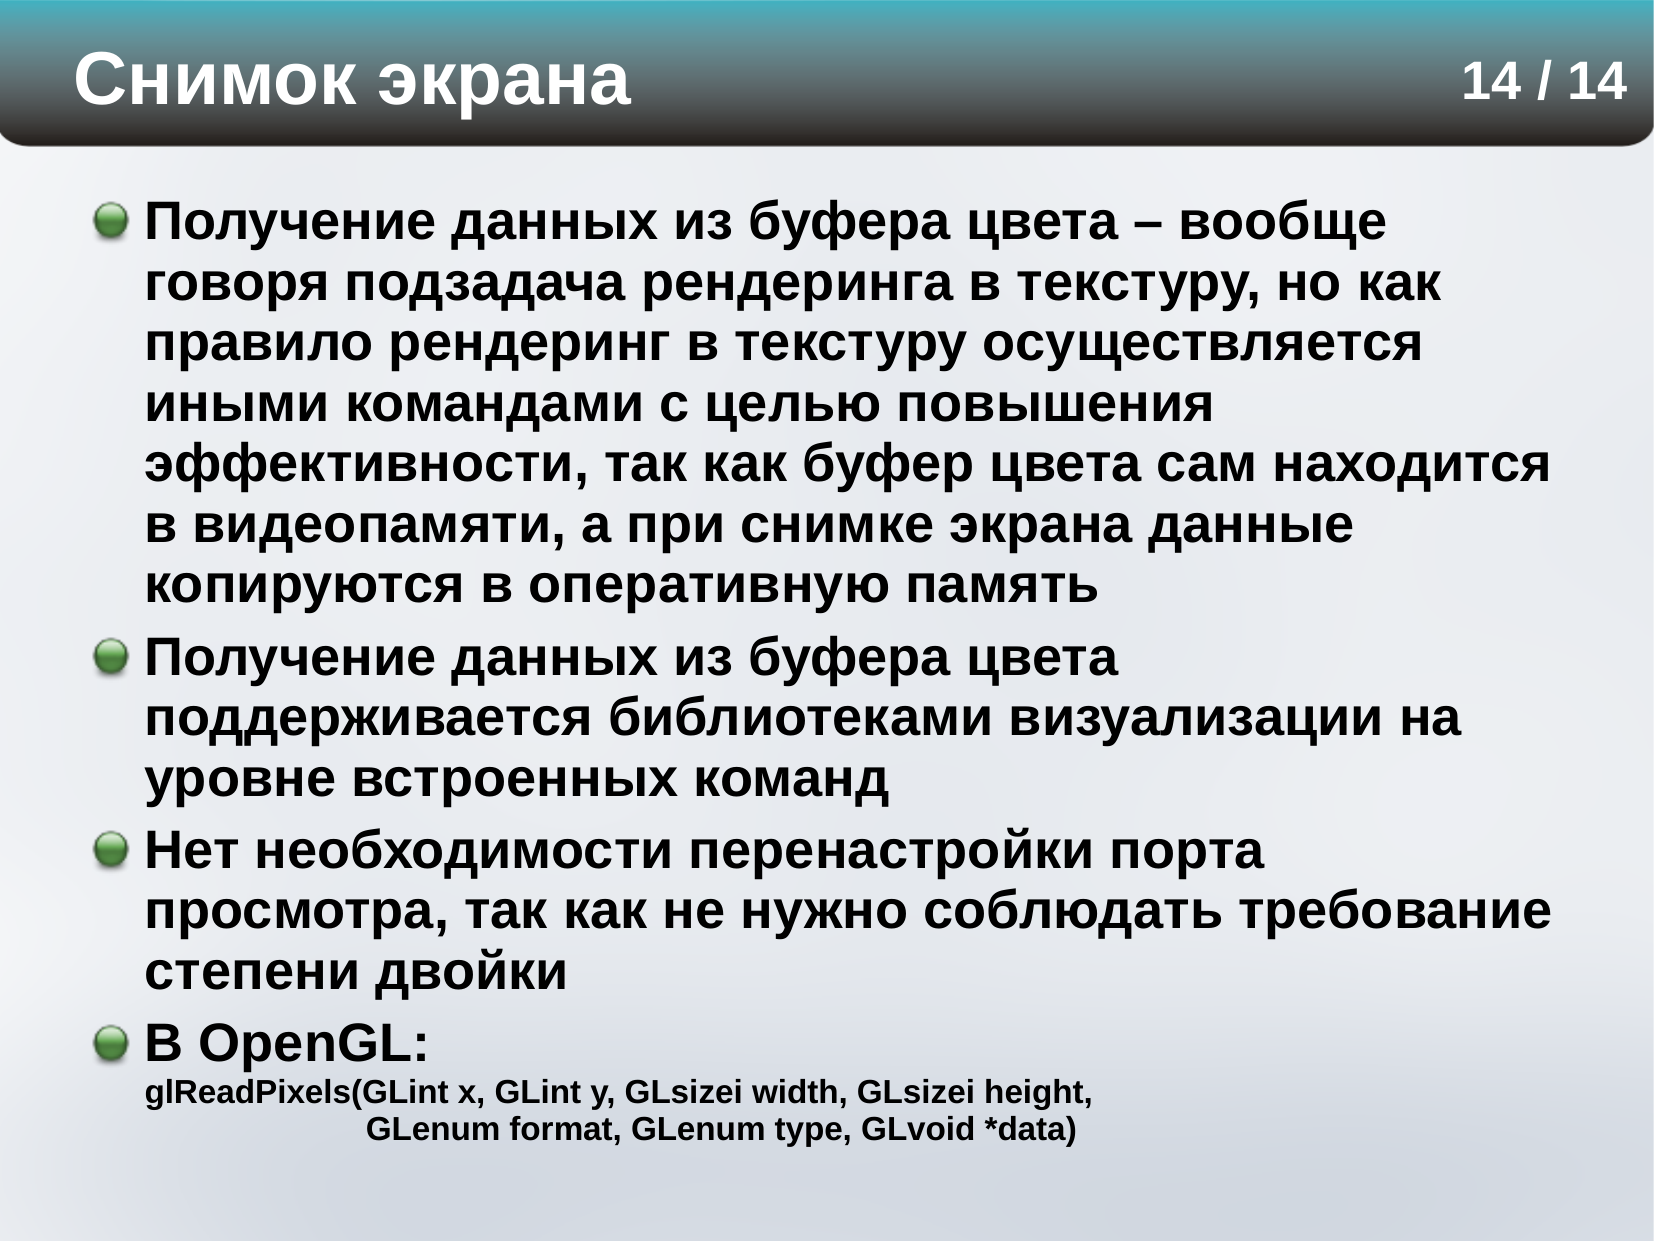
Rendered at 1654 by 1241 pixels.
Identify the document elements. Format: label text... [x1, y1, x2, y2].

text_box Получение данных из буфера цвета – вообще говоря подзадача рендеринга в текстуру, но как правило рендеринг в текстуру осуществляется иными командами с целью повышения эффективности, так как буфер цвета сам находится в видеопамяти, а при снимке экрана данные копируются в оперативную память Получение данных из буфера цвета поддерживается библиотеками визуализации на уровне встроенных команд Нет необходимости перенастройки порта просмотра, так как не нужно соблюдать требование степени двойки В OpenGL: glReadPixels(GLint x, GLint y, GLsizei width, GLsizei height, GLenum format, GLenum type, GLvoid *data) [70, 183, 1595, 1155]
text_box Снимок экрана [59, 29, 1359, 129]
text_box <номер> / 14 [1446, 42, 1654, 119]
picture [0, 0, 1654, 1241]
